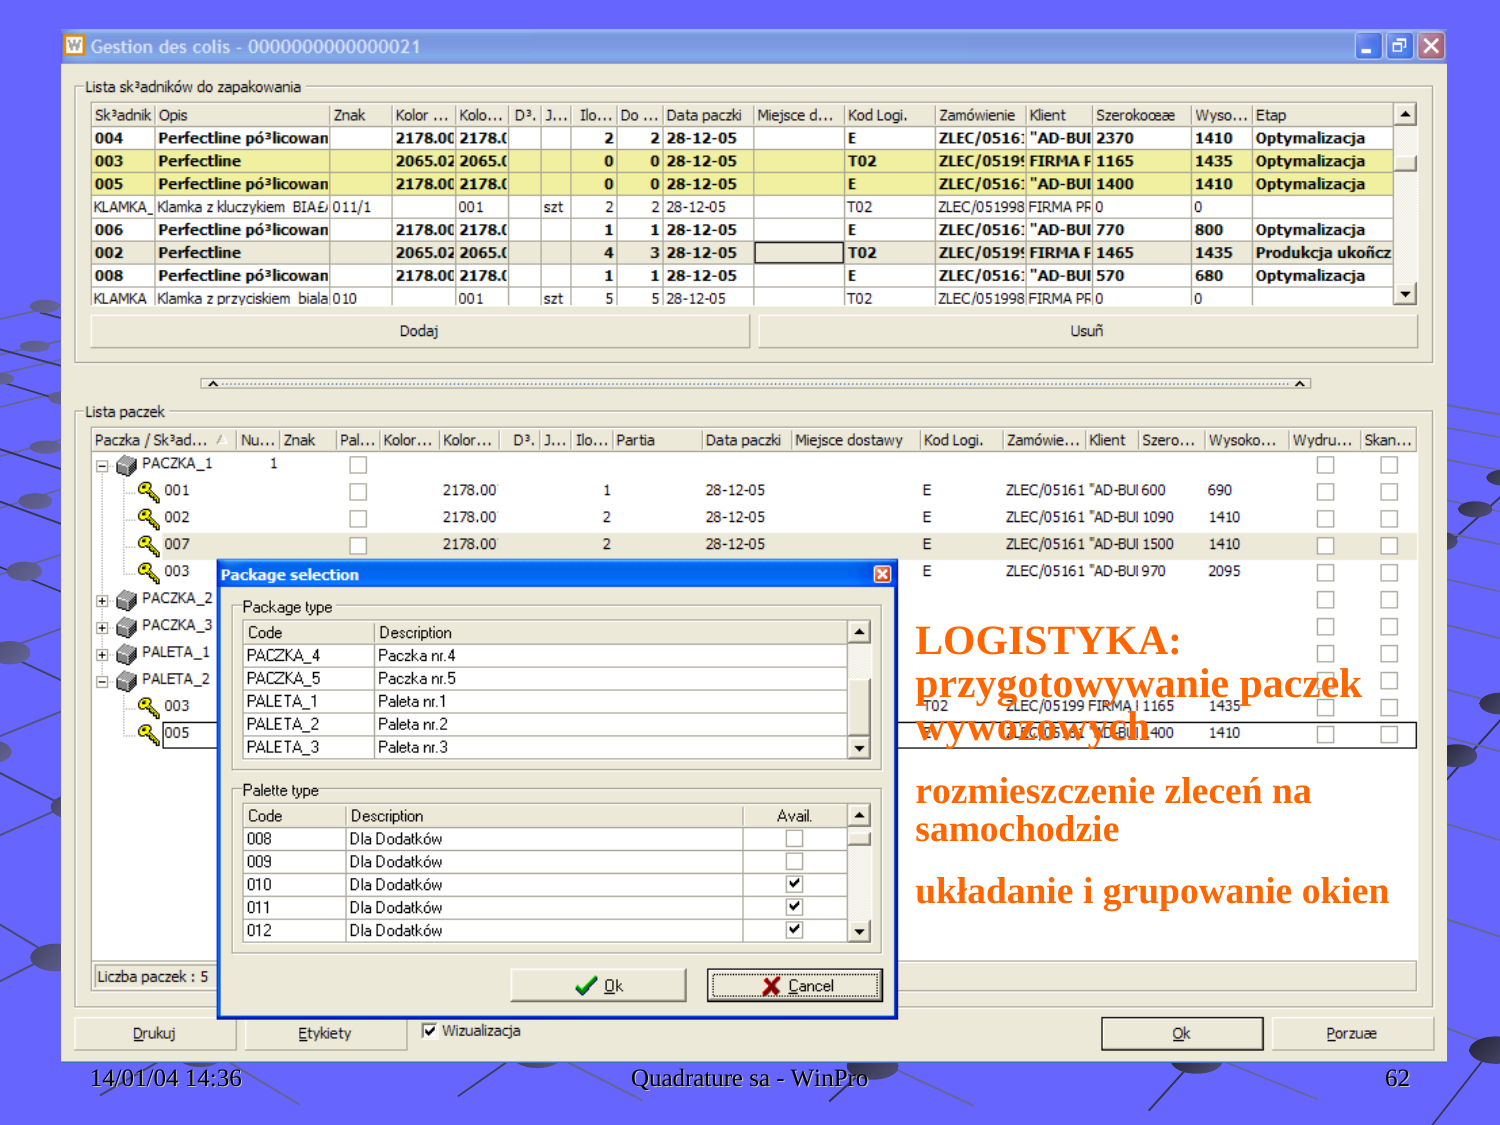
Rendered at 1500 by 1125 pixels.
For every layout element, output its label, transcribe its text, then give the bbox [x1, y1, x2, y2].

text_box LOGISTYKA: przygotowywanie paczek wywozowych rozmieszczenie zleceń na samochodzie układanie i grupowanie okien [915, 620, 1418, 912]
picture [61, 29, 1447, 1063]
